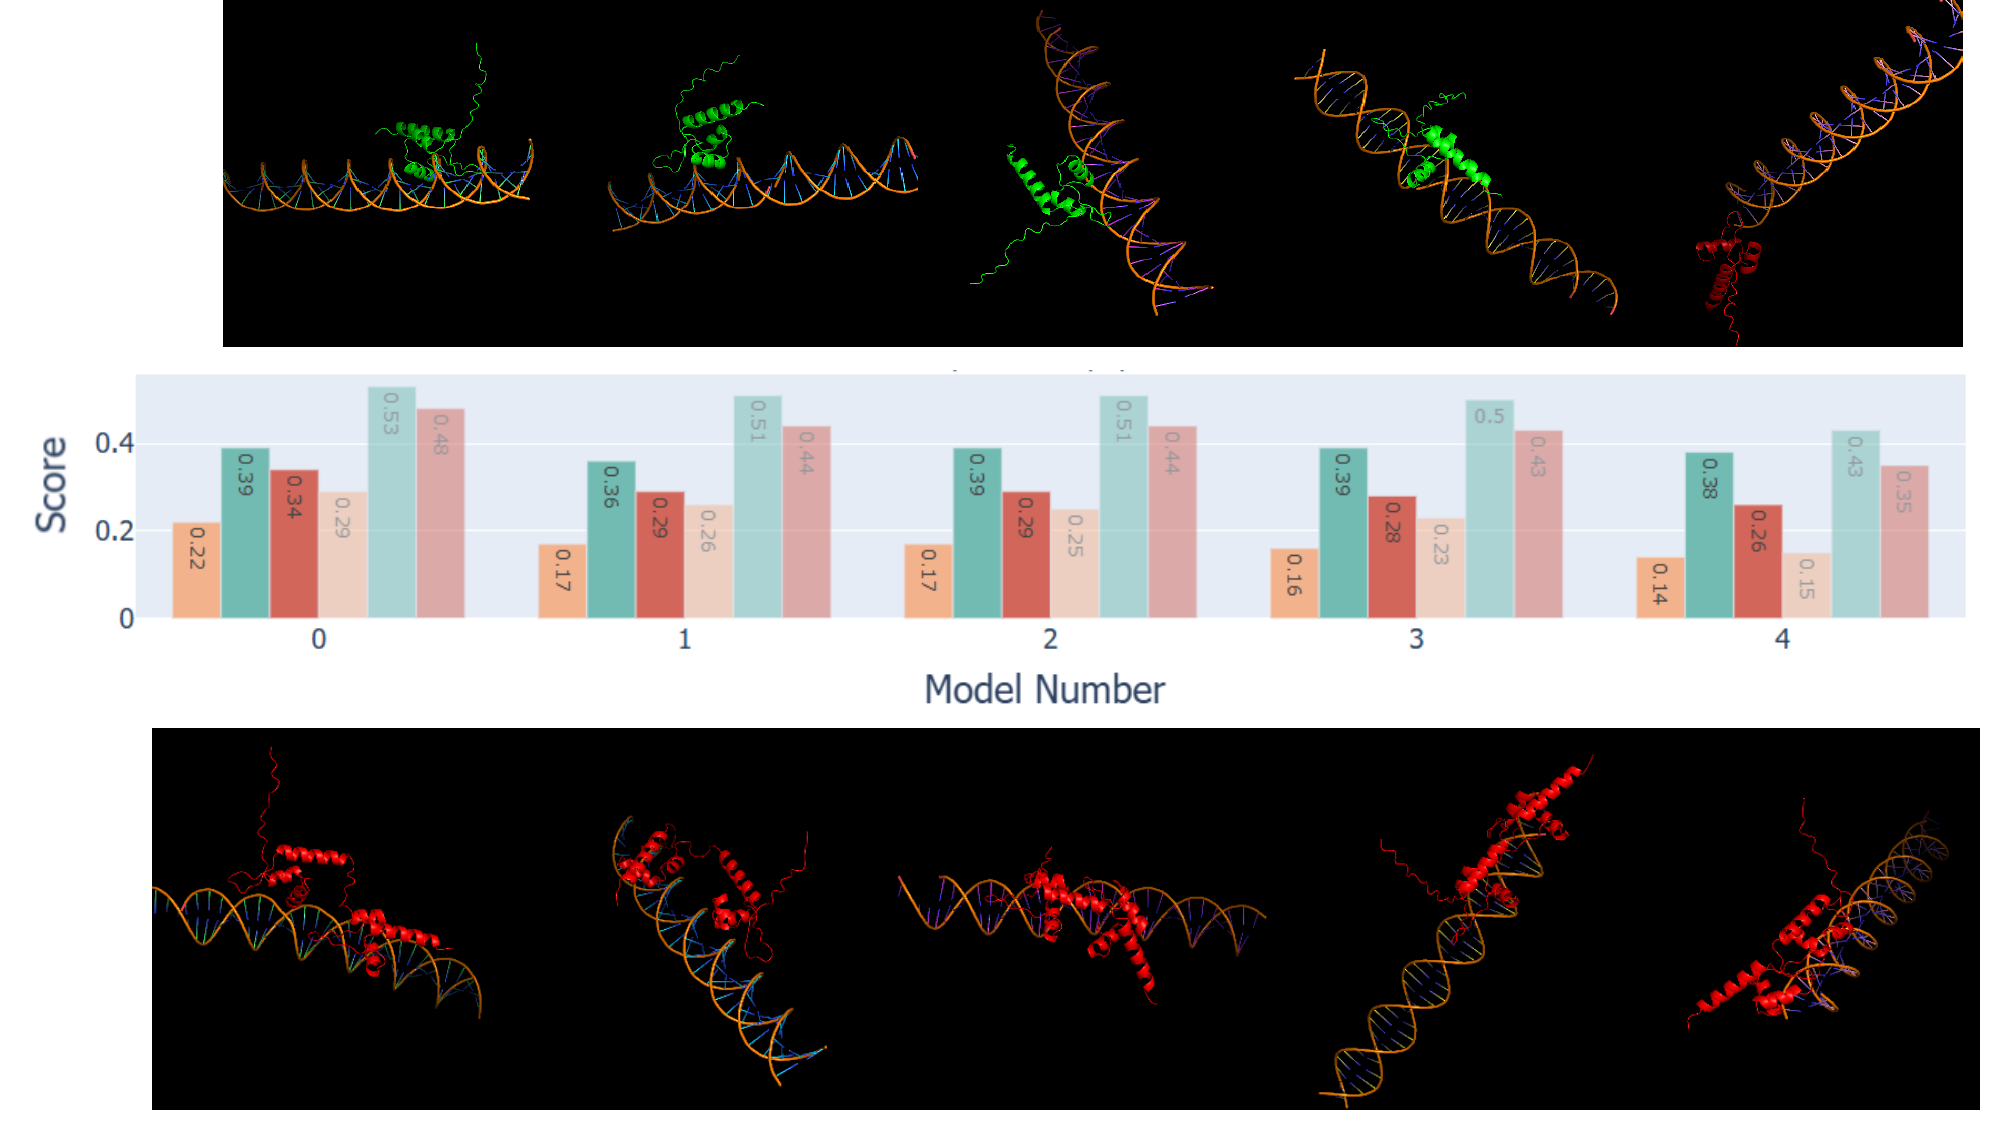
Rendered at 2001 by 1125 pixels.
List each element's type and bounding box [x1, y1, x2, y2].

picture [152, 728, 1980, 1111]
picture [223, 0, 1963, 347]
picture [0, 370, 1980, 718]
